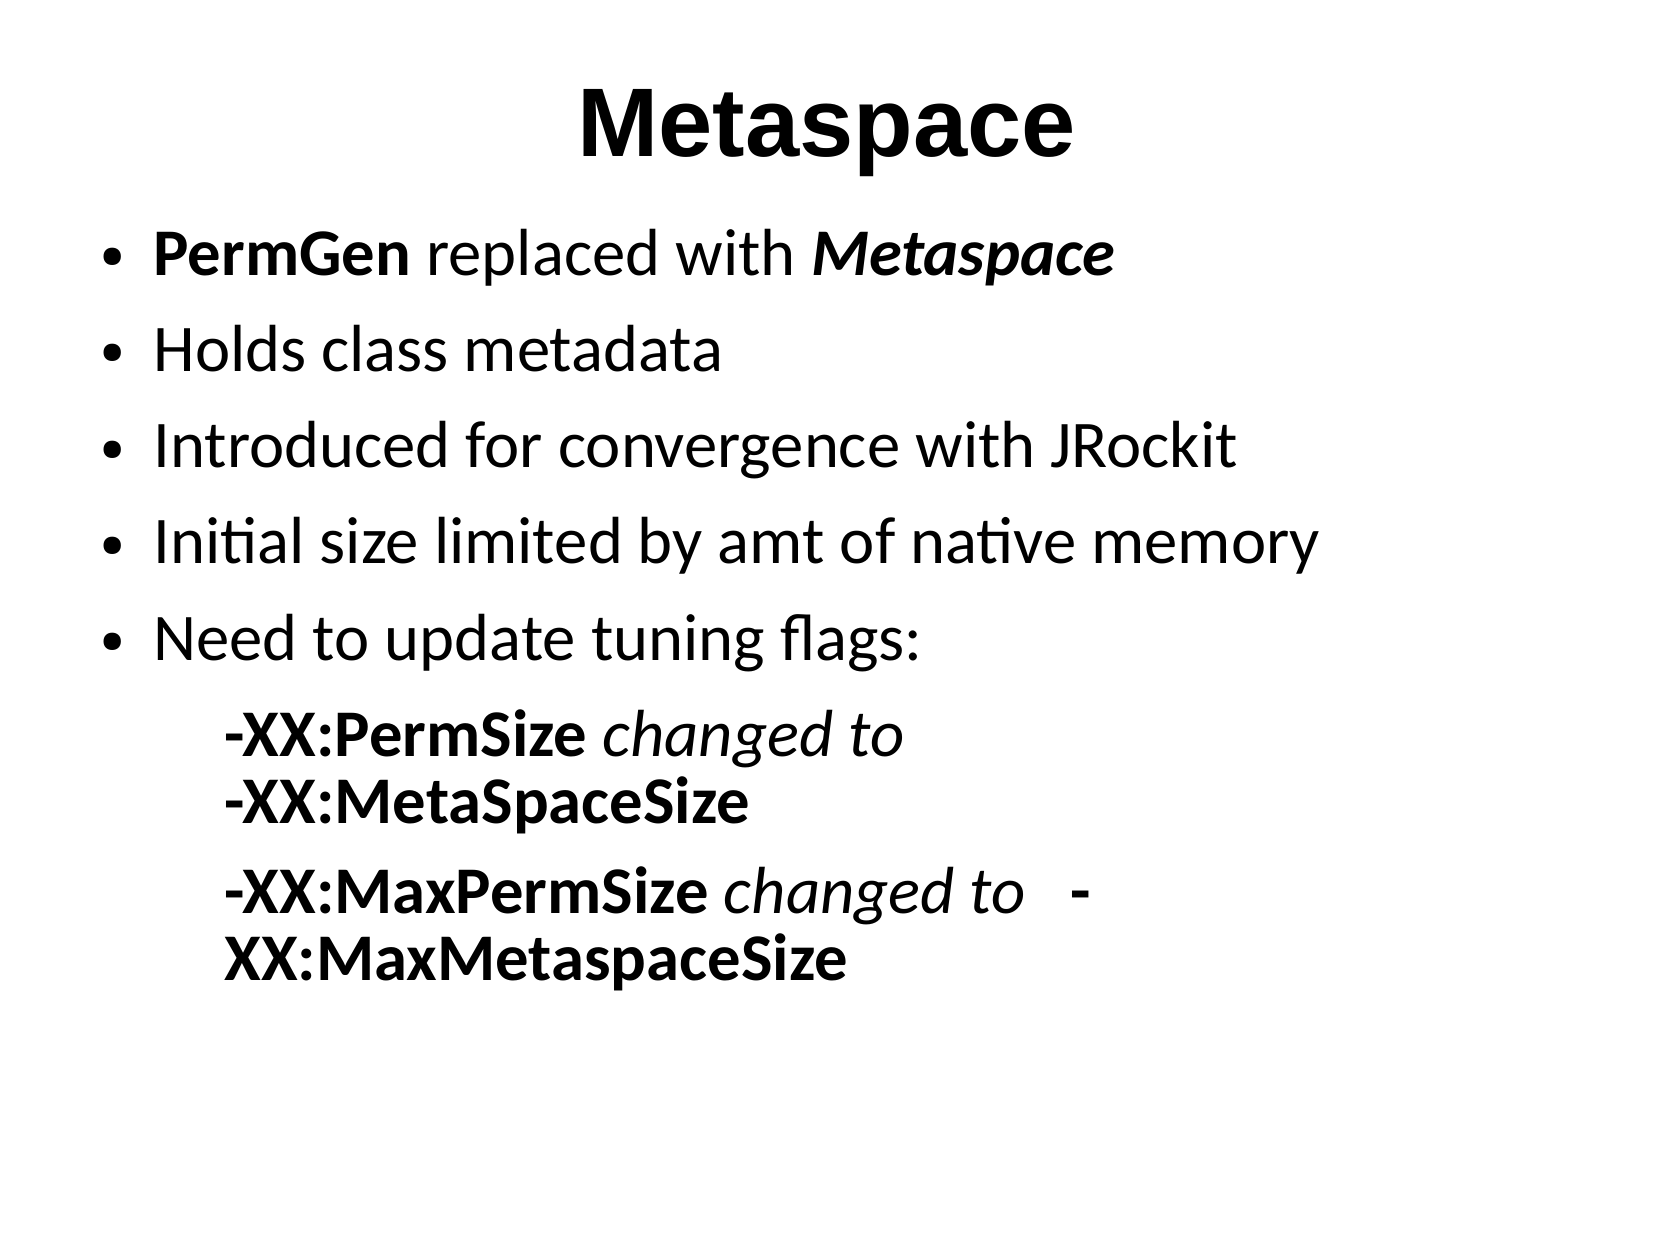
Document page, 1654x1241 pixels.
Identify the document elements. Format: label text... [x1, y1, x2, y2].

list PermGen replaced with Metaspace Holds class metadata Introduced for convergence with JRockit Initial size limited by amt of native memory Need to update tuning flags: -XX:PermSize changed to -XX:MetaSpaceSize -XX:MaxPermSize changed to -XX:MaxMetaspaceSize [82, 225, 1538, 1186]
title Metaspace [82, 49, 1571, 196]
